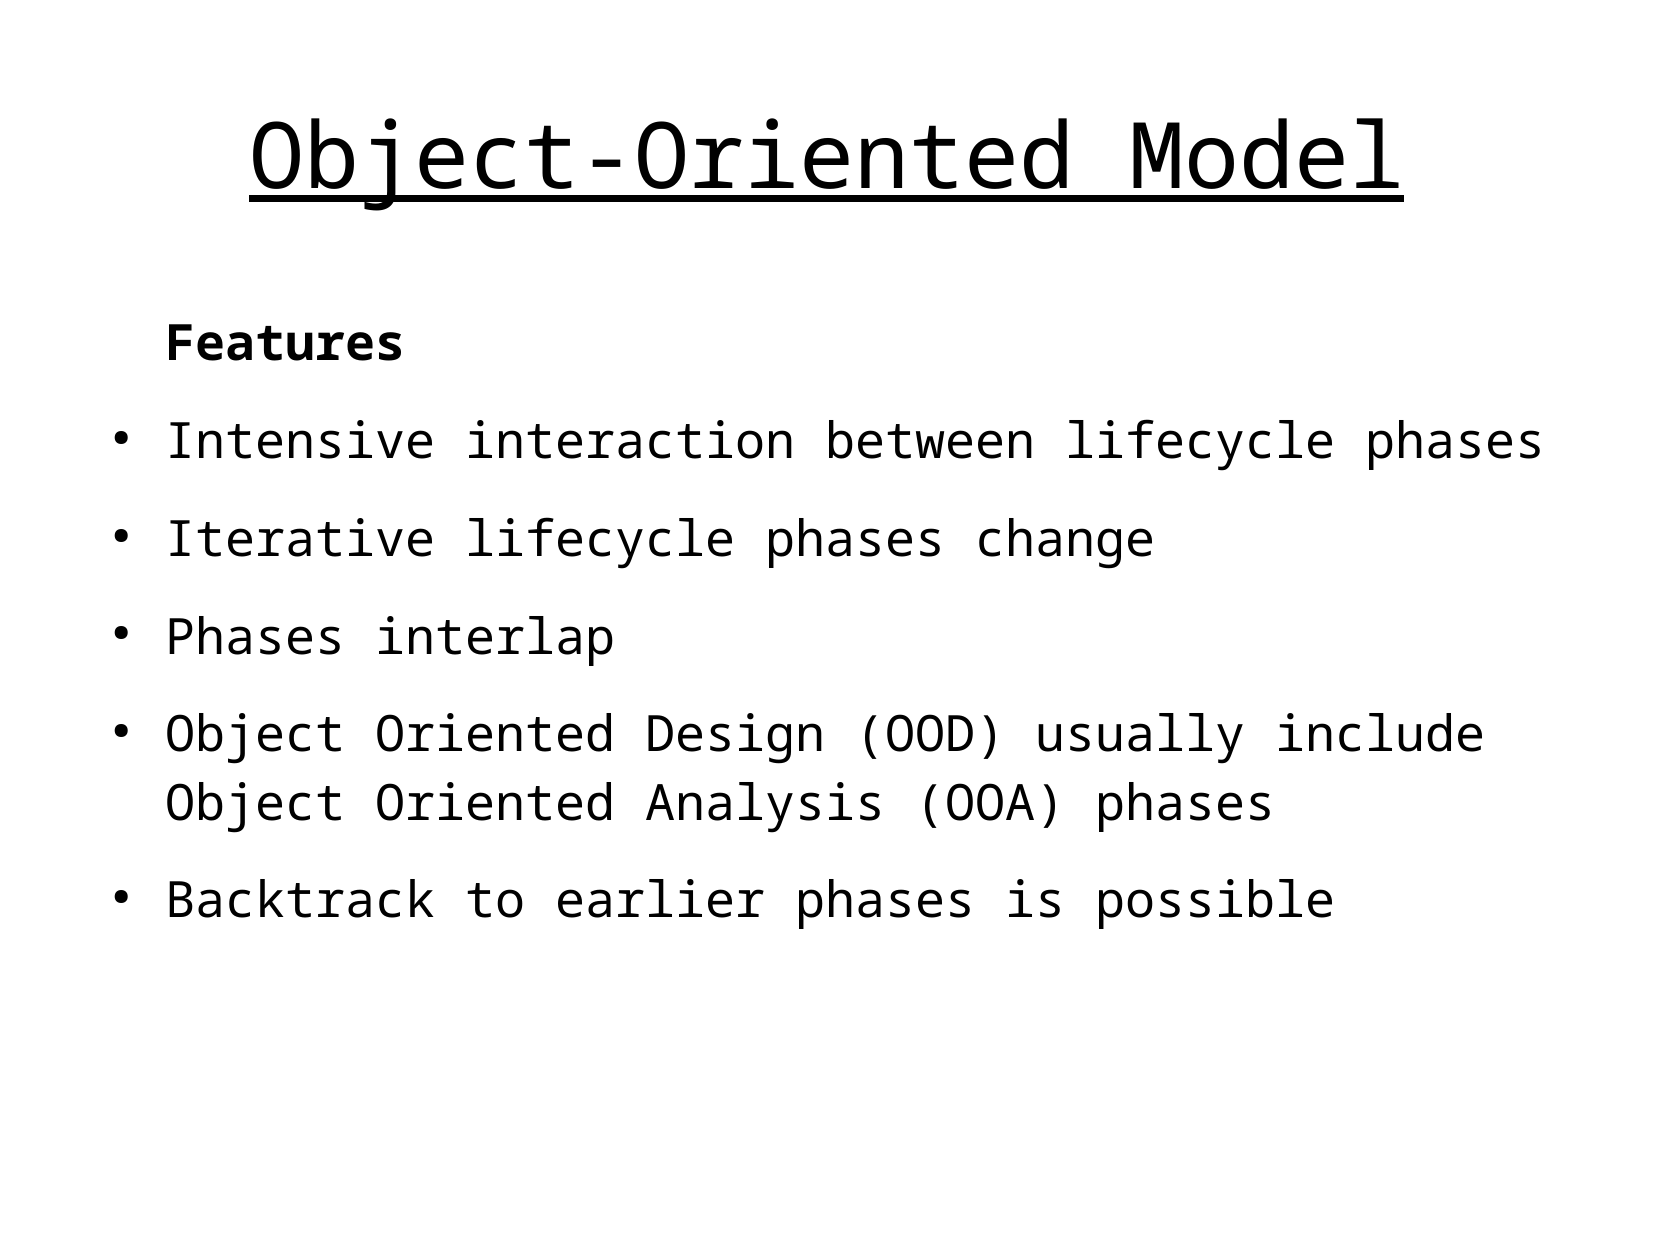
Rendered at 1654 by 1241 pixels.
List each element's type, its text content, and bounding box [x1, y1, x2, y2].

list Features Intensive interaction between lifecycle phases Iterative lifecycle phases change Phases interlap Object Oriented Design (OOD) usually include Object Oriented Analysis (OOA) phases Backtrack to earlier phases is possible [94, 307, 1583, 1087]
title Object-Oriented Model [82, 49, 1571, 257]
